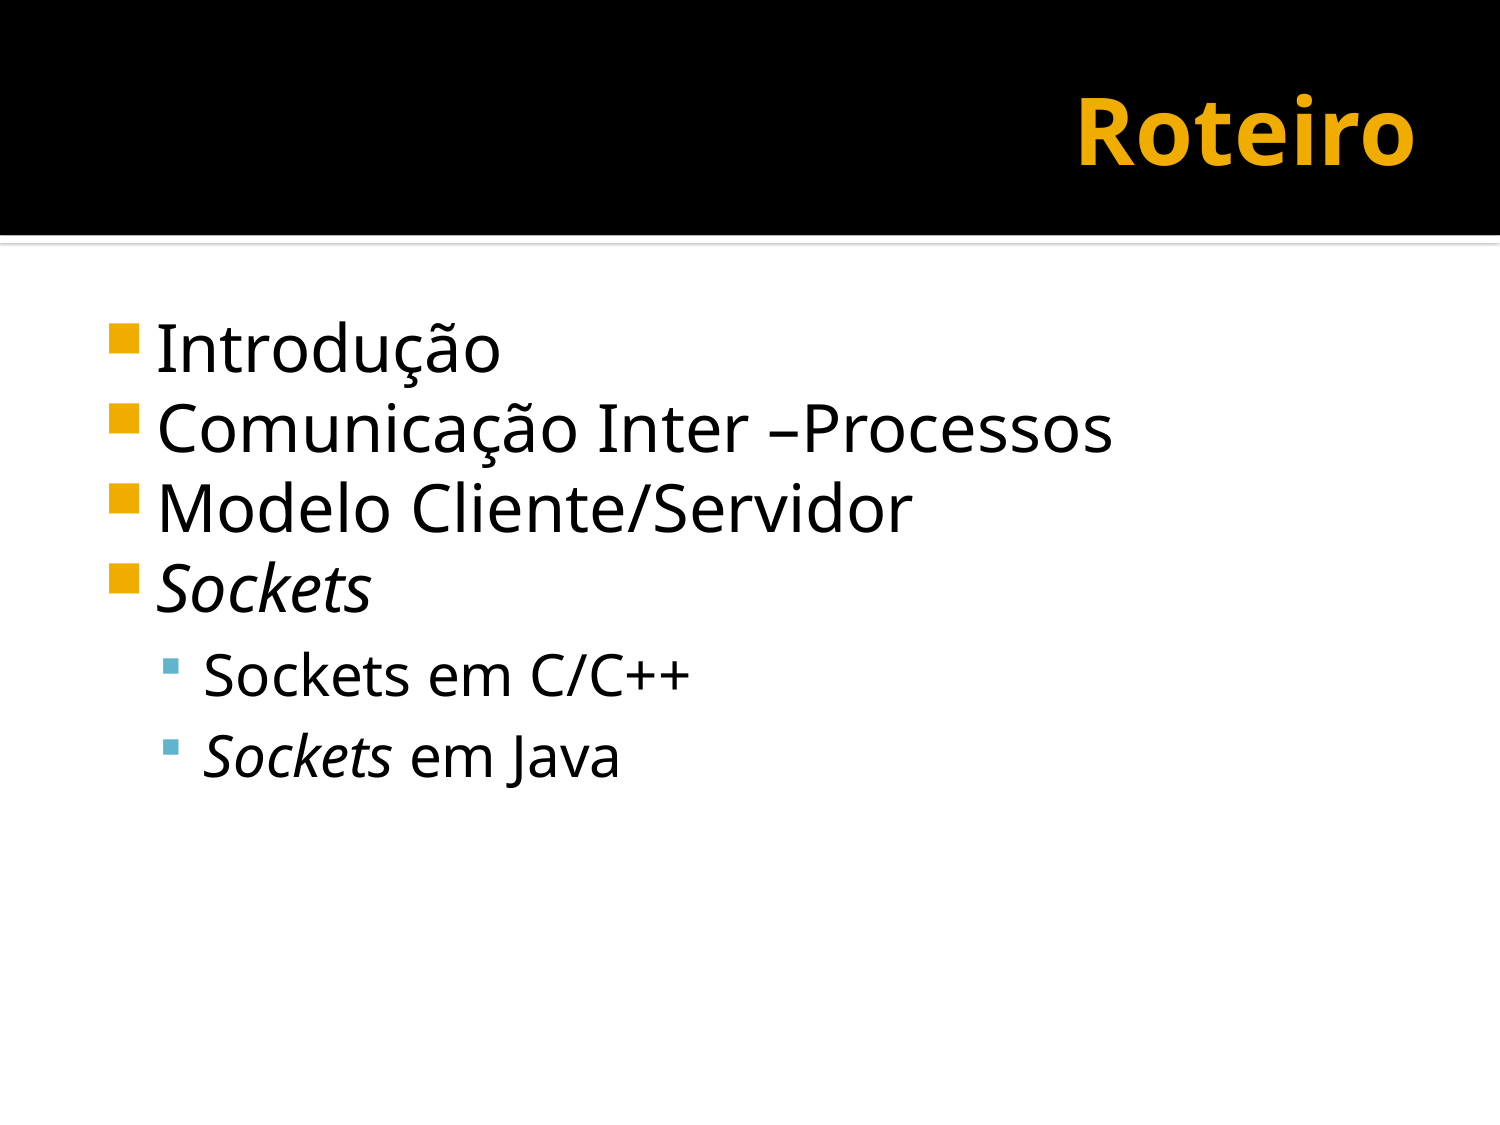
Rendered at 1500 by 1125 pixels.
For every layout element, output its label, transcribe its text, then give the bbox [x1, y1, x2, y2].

title Roteiro [75, 25, 1425, 231]
list Introdução Comunicação Inter –Processos Modelo Cliente/Servidor Sockets Sockets em C/C++ Sockets em Java [75, 291, 1425, 1050]
